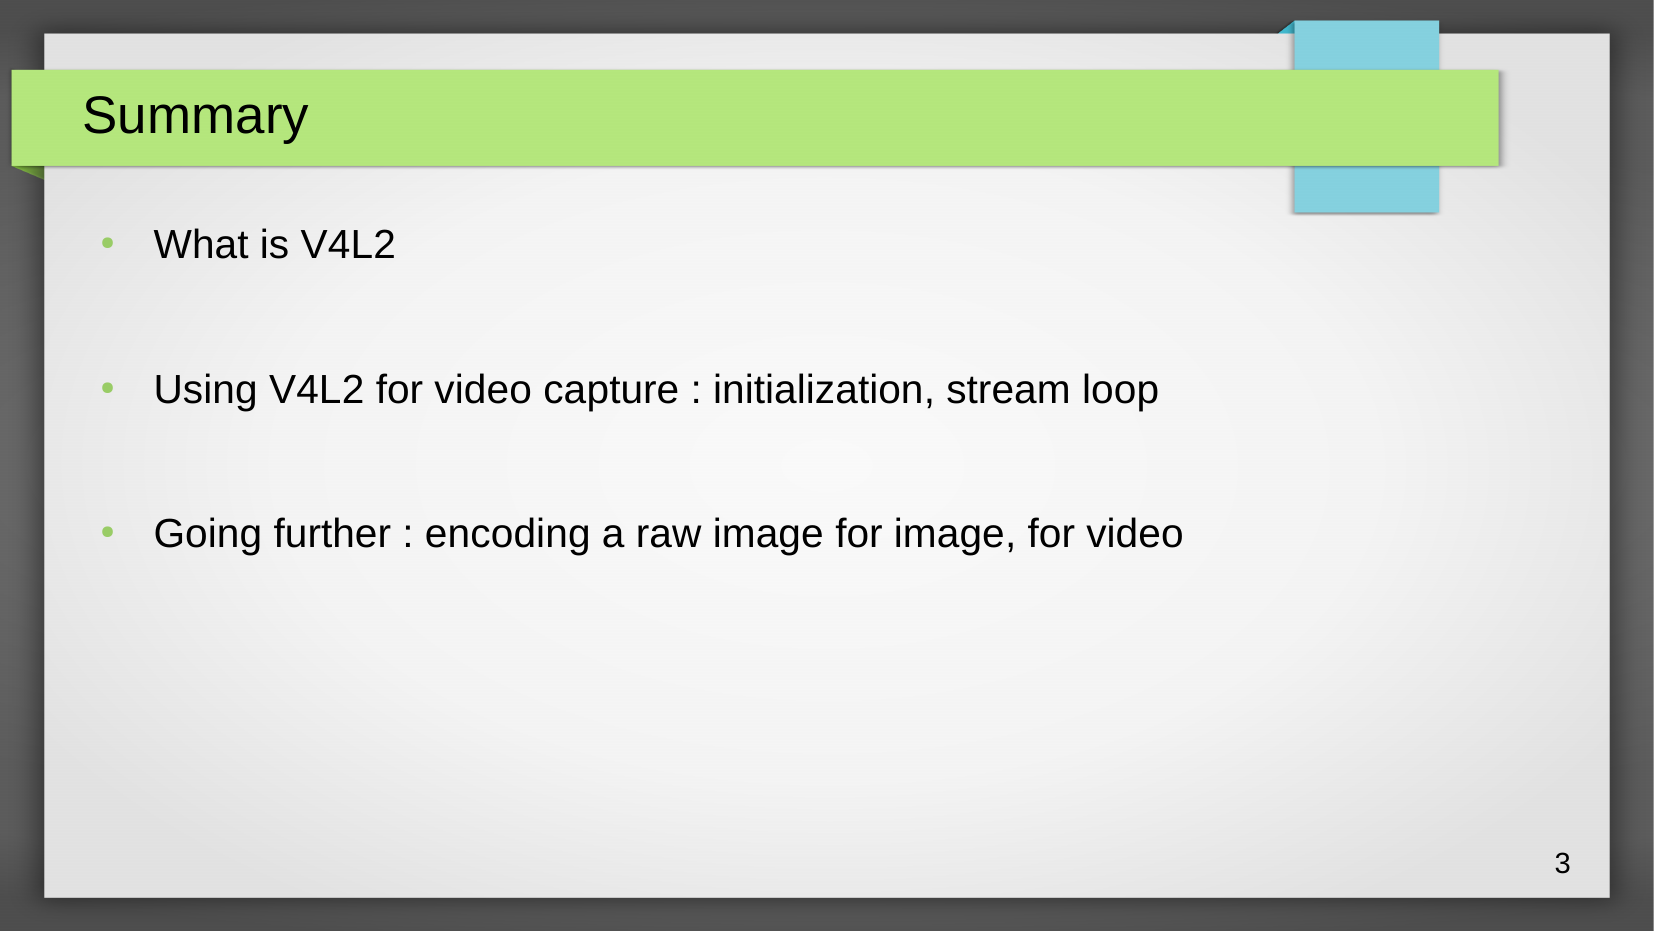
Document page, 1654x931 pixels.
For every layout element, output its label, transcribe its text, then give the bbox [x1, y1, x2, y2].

title Summary [82, 70, 1264, 160]
picture [0, 0, 1654, 931]
list What is V4L2 Using V4L2 for video capture : initialization, stream loop Going further : encoding a raw image for image, for video [82, 221, 1571, 761]
